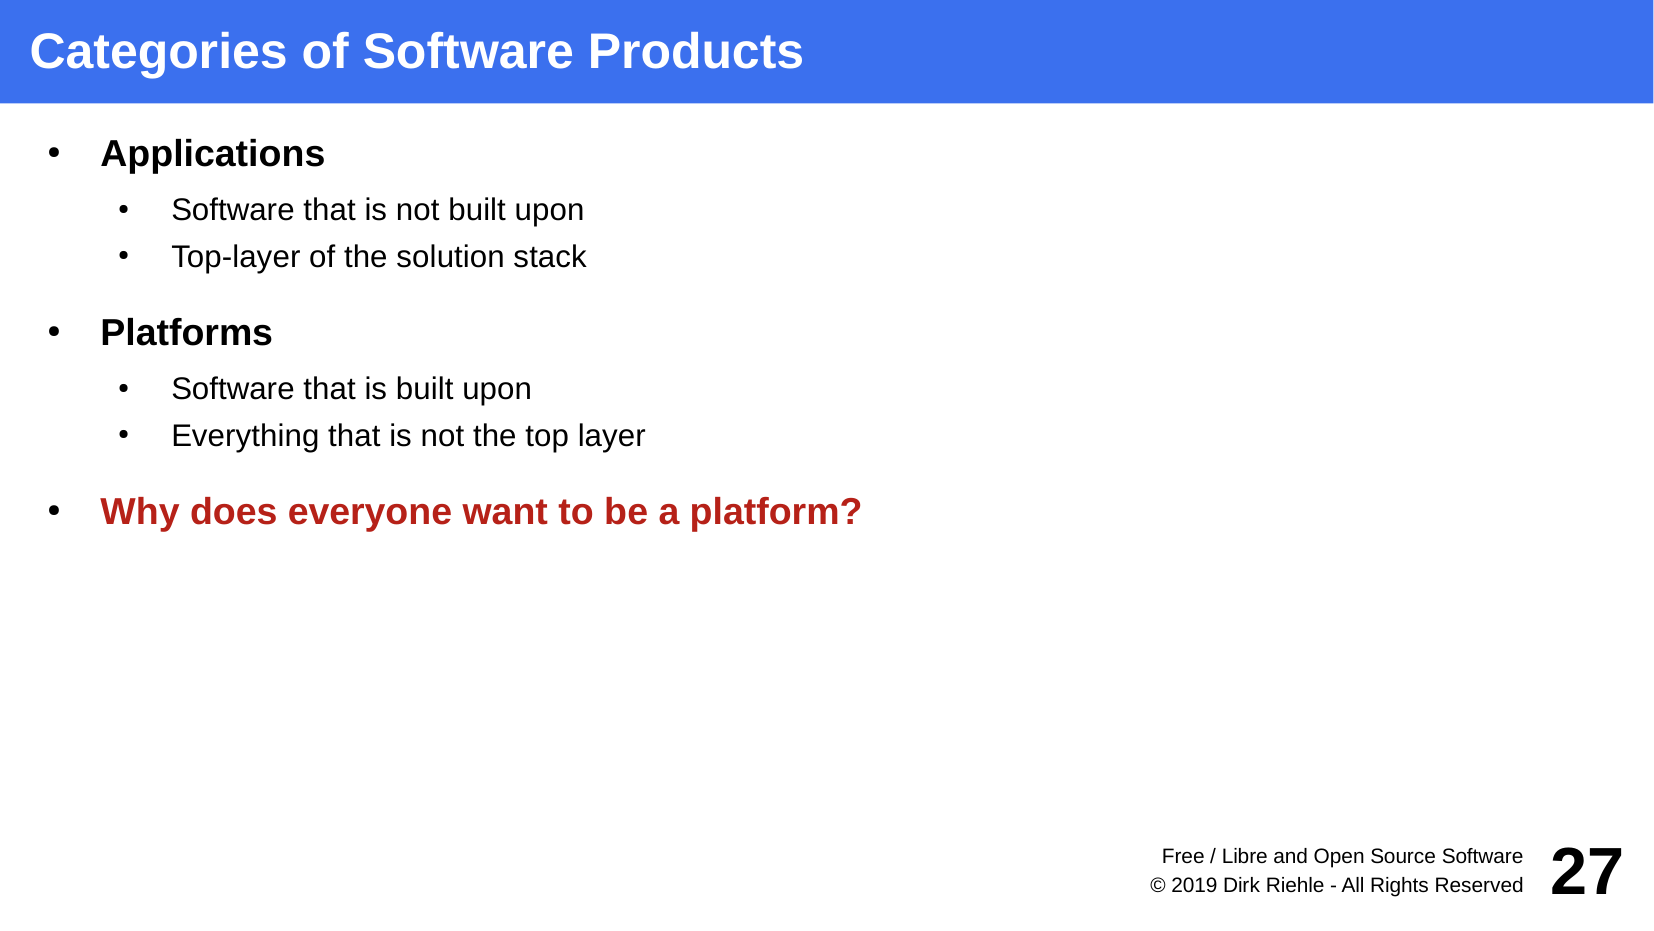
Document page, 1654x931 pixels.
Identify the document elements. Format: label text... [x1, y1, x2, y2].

title Categories of Software Products [0, 0, 1654, 104]
list Applications Software that is not built upon Top-layer of the solution stack Platforms Software that is built upon Everything that is not the top layer Why does everyone want to be a platform? [29, 132, 1625, 813]
